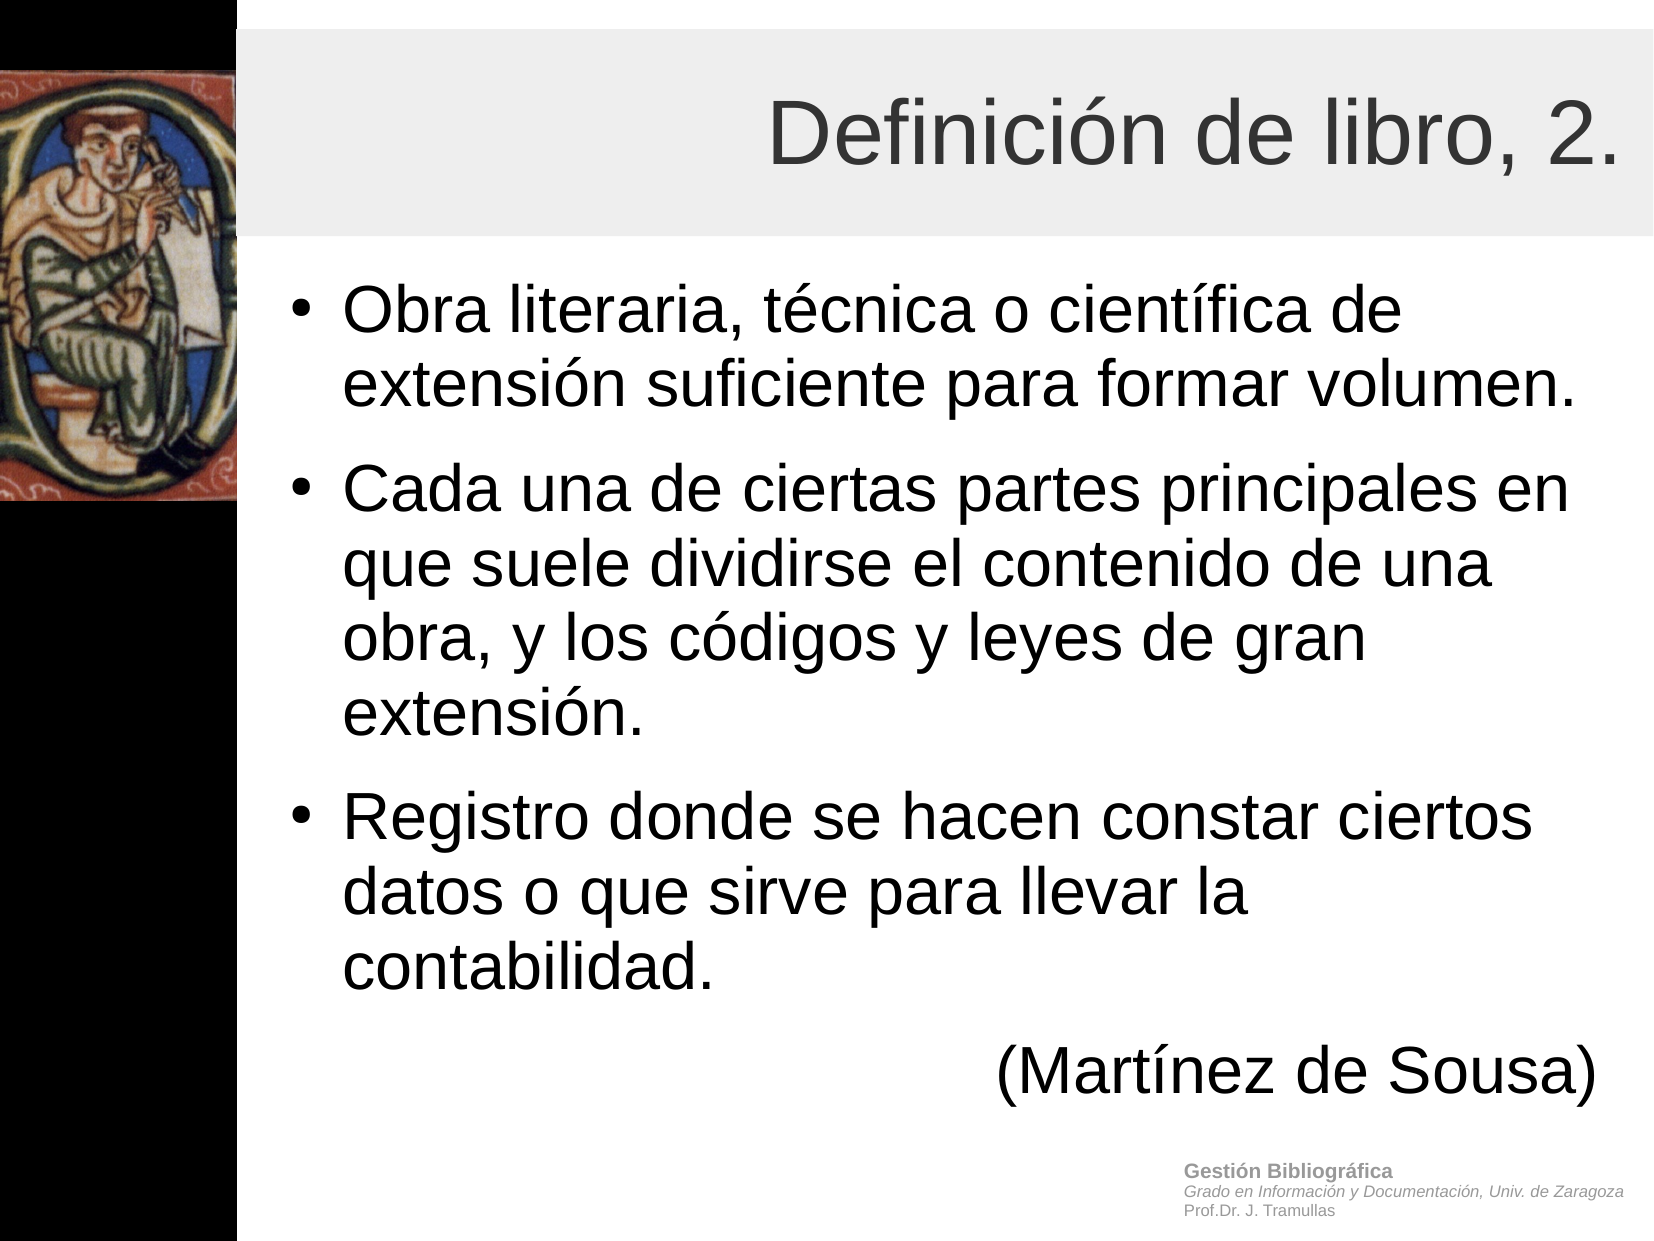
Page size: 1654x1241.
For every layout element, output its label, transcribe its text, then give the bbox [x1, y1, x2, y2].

picture [0, 70, 237, 501]
list Obra literaria, técnica o científica de extensión suficiente para formar volumen. Cada una de ciertas partes principales en que suele dividirse el contenido de una obra, y los códigos y leyes de gran extensión. Registro donde se hacen constar ciertos datos o que sirve para llevar la contabilidad. (Martínez de Sousa) [271, 271, 1619, 1134]
title Definición de libro, 2. [236, 29, 1654, 237]
